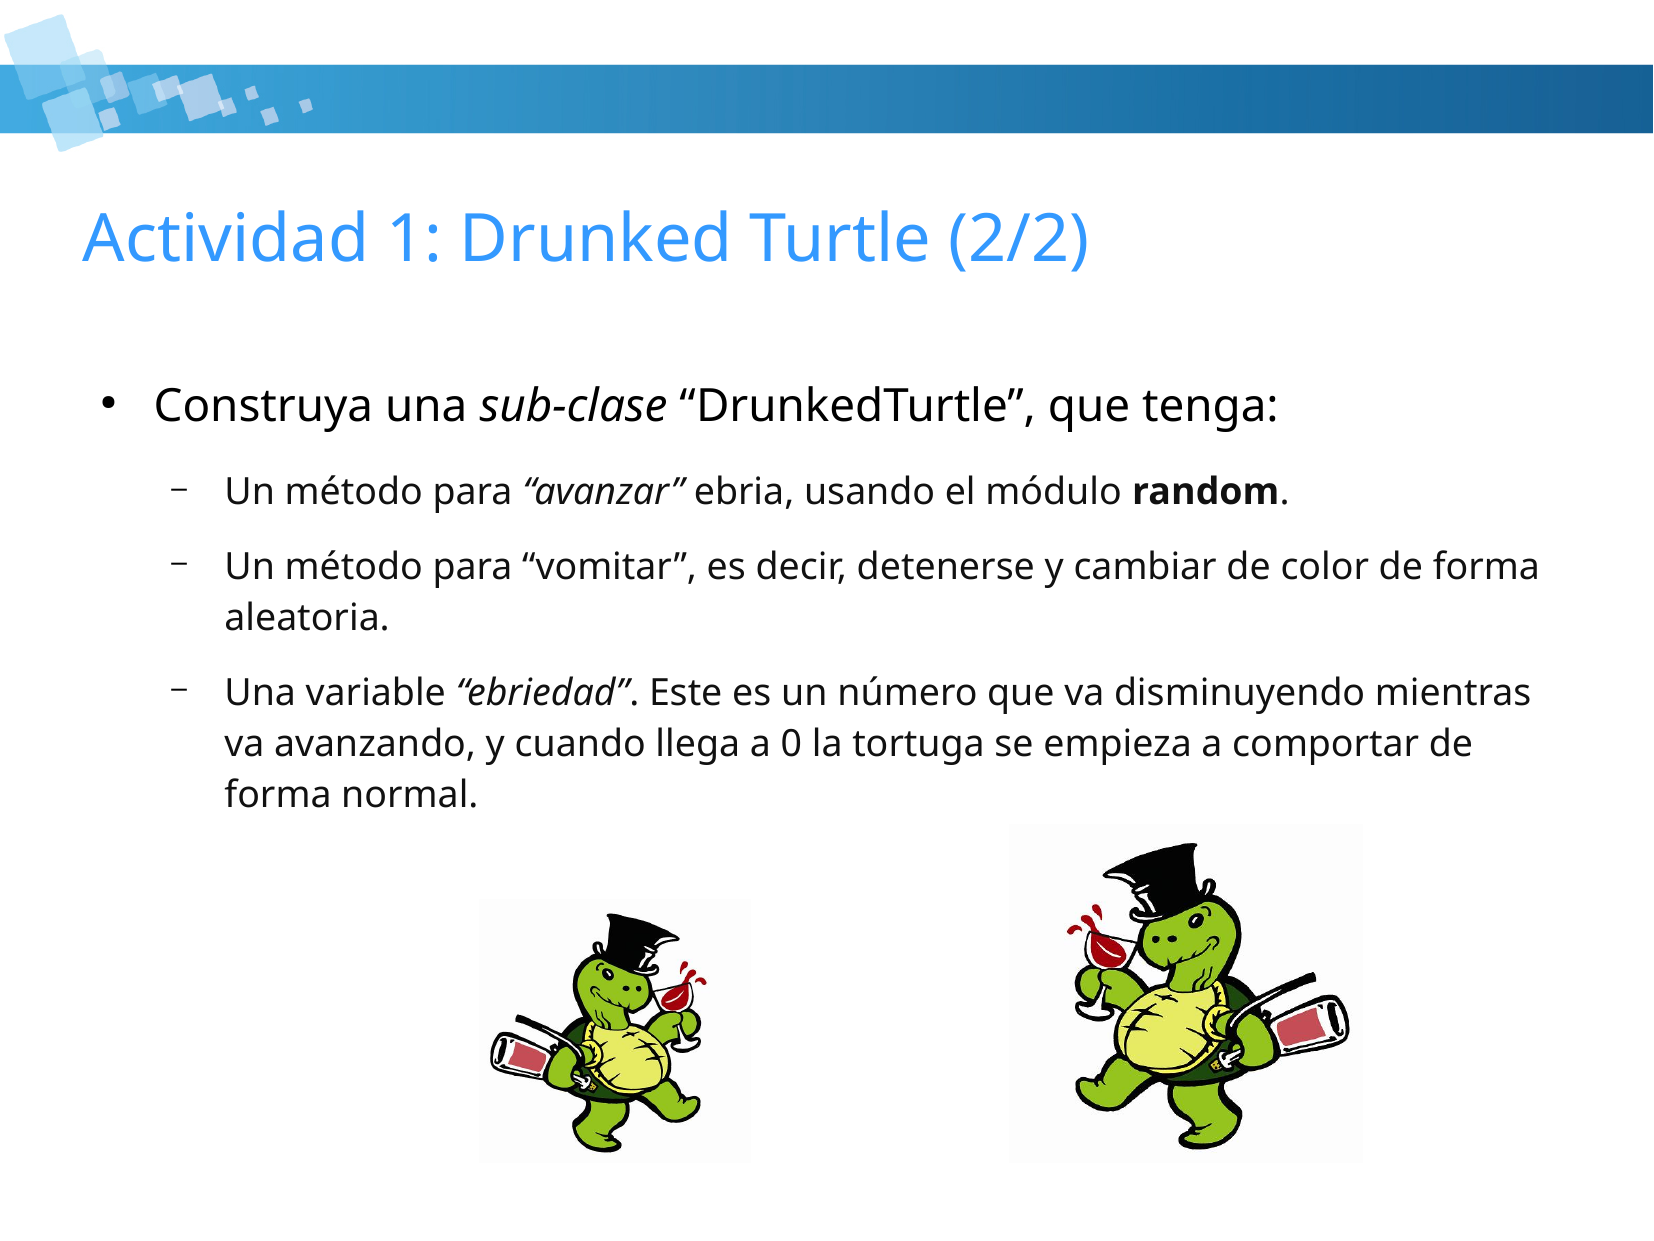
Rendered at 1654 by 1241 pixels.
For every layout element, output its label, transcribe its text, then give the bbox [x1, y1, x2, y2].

picture [0, 0, 1653, 1238]
list Construya una sub-clase “DrunkedTurtle”, que tenga: Un método para “avanzar” ebria, usando el módulo random. Un método para “vomitar”, es decir, detenerse y cambiar de color de forma aleatoria. Una variable “ebriedad”. Este es un número que va disminuyendo mientras va avanzando, y cuando llega a 0 la tortuga se empieza a comportar de forma normal. [82, 372, 1571, 1093]
title Actividad 1: Drunked Turtle (2/2) [82, 132, 1571, 340]
